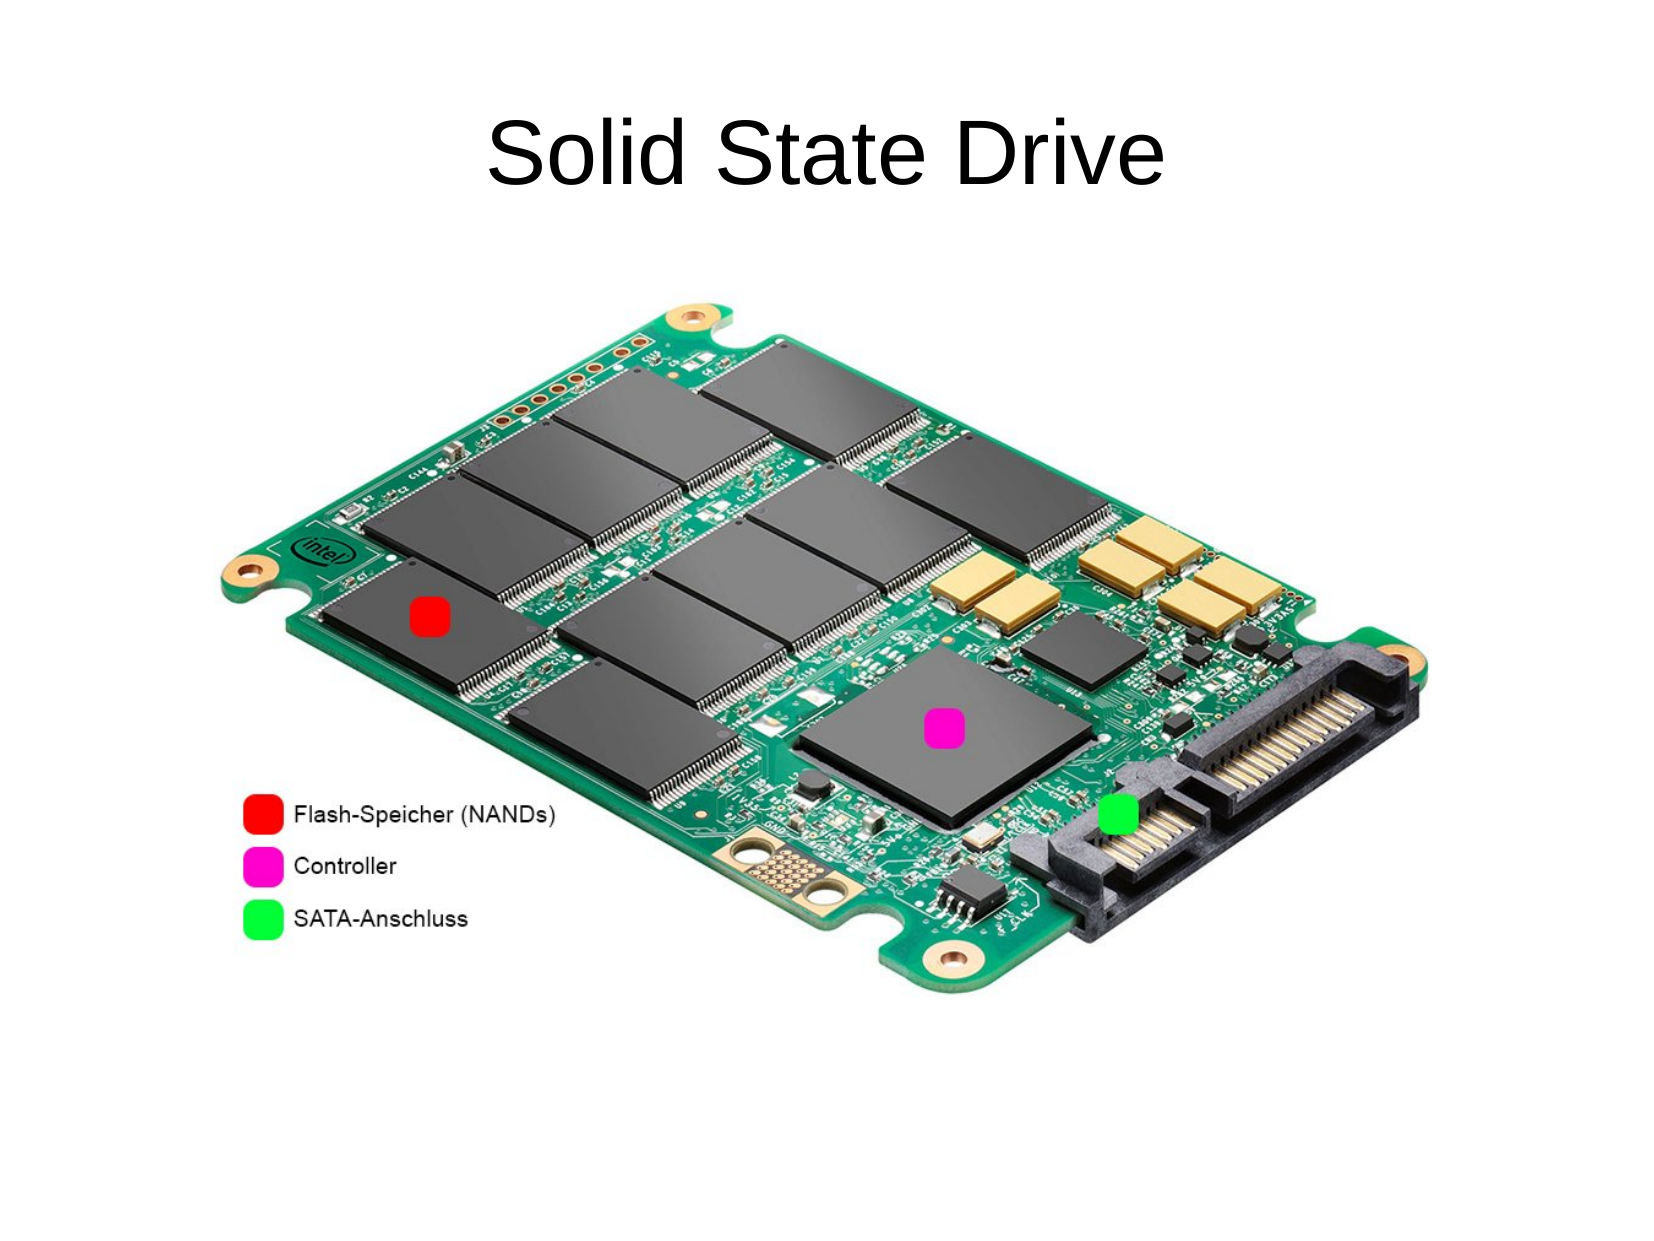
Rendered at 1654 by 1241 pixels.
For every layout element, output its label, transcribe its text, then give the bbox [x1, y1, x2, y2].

title Solid State Drive [82, 49, 1571, 257]
picture [214, 290, 1439, 1009]
